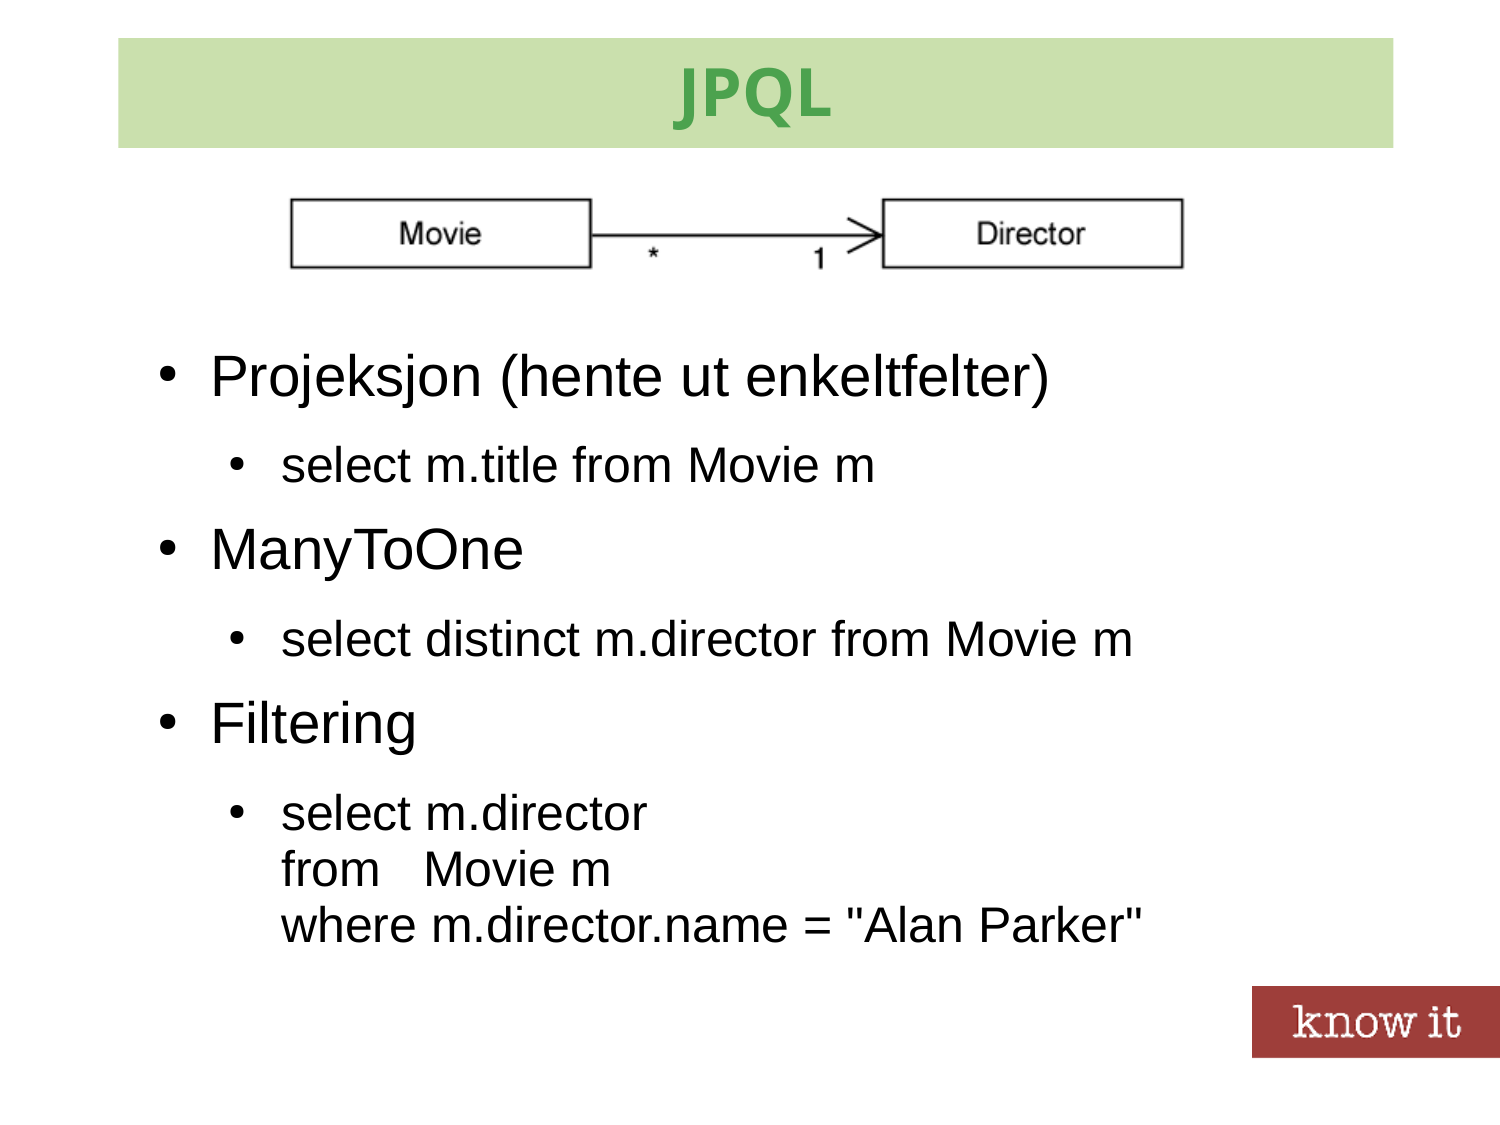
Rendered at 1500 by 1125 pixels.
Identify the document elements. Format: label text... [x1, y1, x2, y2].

text_box JPQL [118, 38, 1394, 148]
list Projeksjon (hente ut enkeltfelter) select m.title from Movie m ManyToOne select distinct m.director from Movie m Filtering select m.director from Movie m where m.director.name = "Alan Parker" [139, 343, 1399, 953]
picture [1252, 986, 1500, 1058]
picture [283, 191, 1194, 281]
